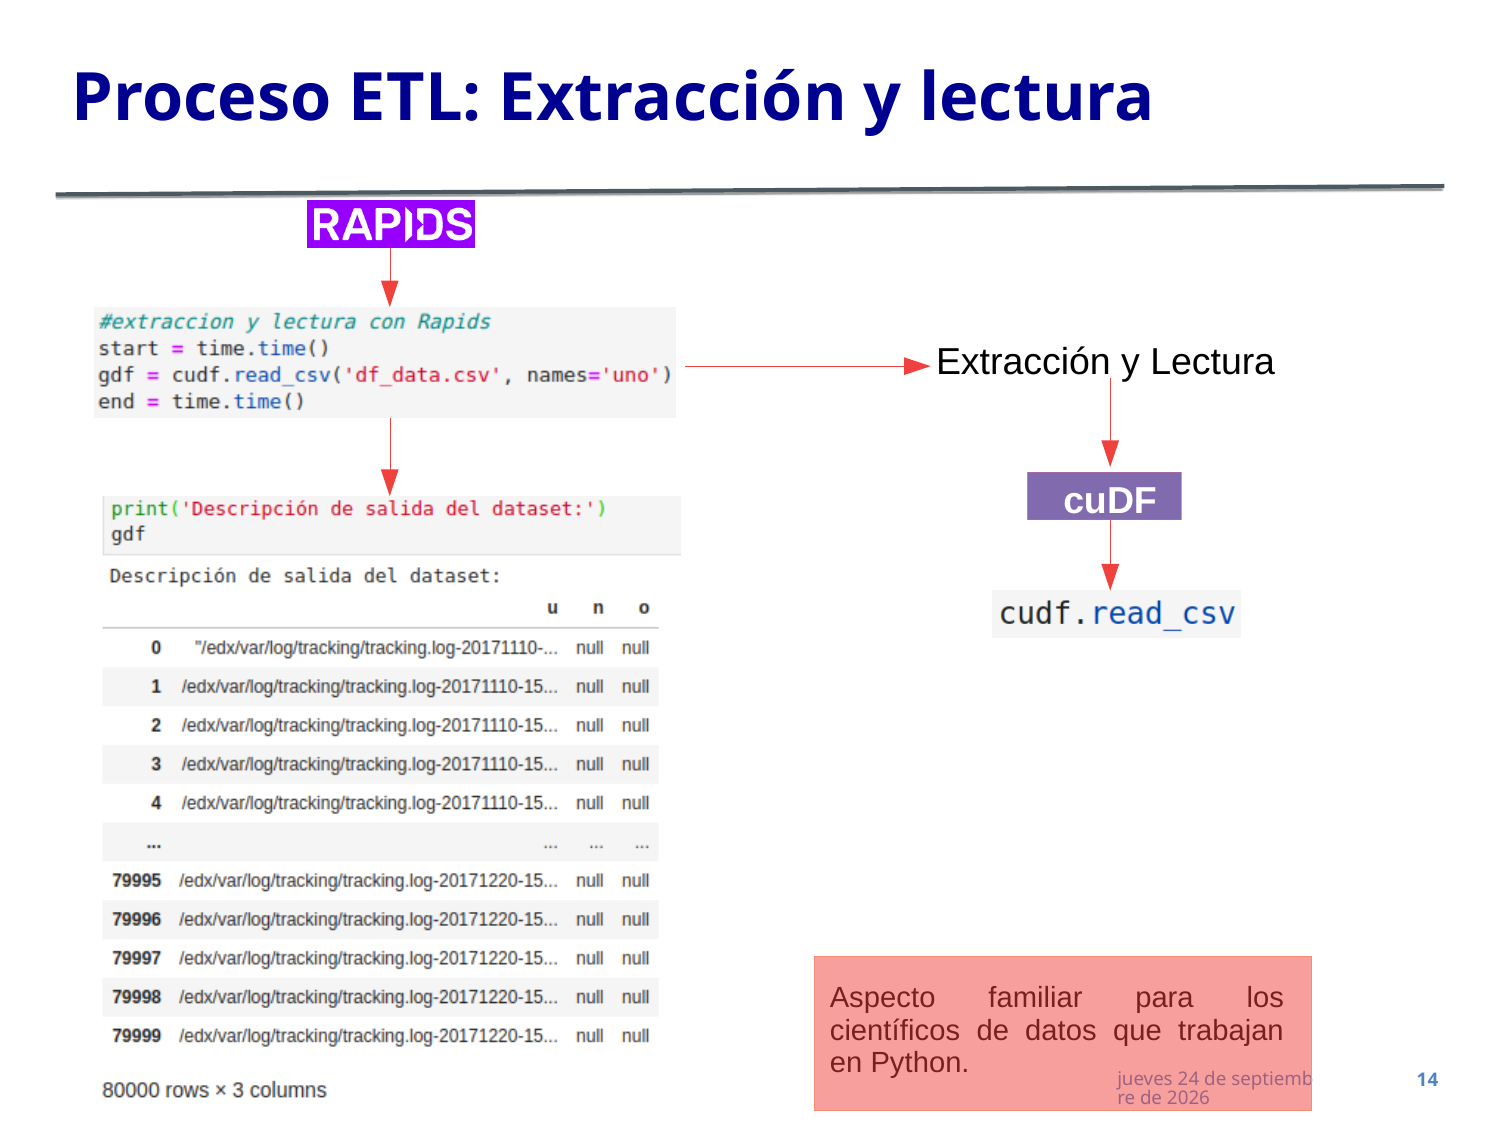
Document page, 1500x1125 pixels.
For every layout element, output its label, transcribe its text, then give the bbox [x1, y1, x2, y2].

text_box [814, 956, 1312, 1111]
picture [94, 496, 681, 1111]
picture [94, 307, 676, 418]
picture [307, 200, 475, 249]
text_box Extracción y Lectura [921, 332, 1300, 390]
picture [992, 590, 1241, 638]
text_box cuDF [1027, 472, 1193, 530]
title Proceso ETL: Extracción y lectura [56, 45, 1442, 143]
slide_number <número> [1390, 1059, 1454, 1104]
